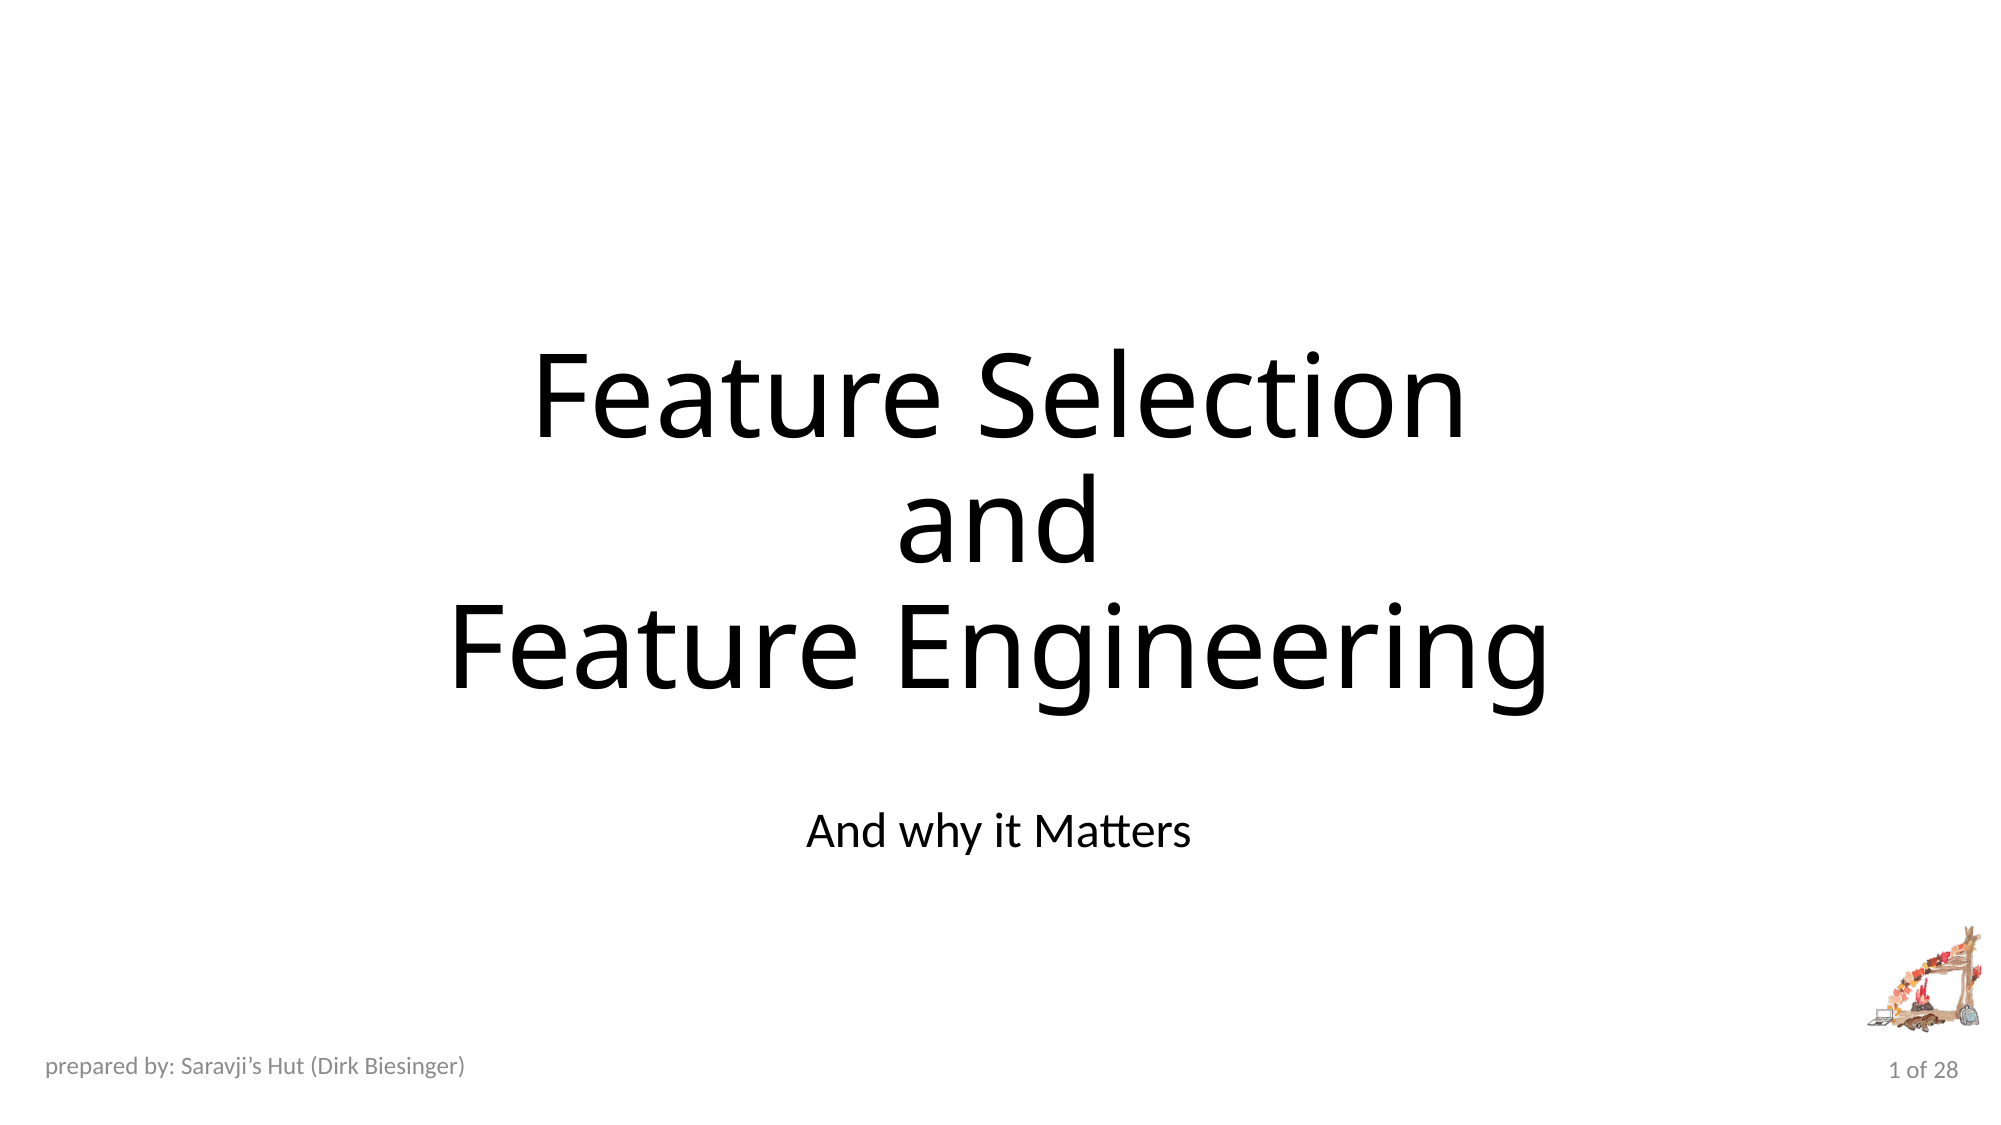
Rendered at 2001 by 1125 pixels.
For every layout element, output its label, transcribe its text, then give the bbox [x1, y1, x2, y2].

subtitle And why it Matters [248, 796, 1749, 1069]
title Feature Selection and Feature Engineering [249, 329, 1750, 721]
picture [1853, 908, 1996, 1050]
